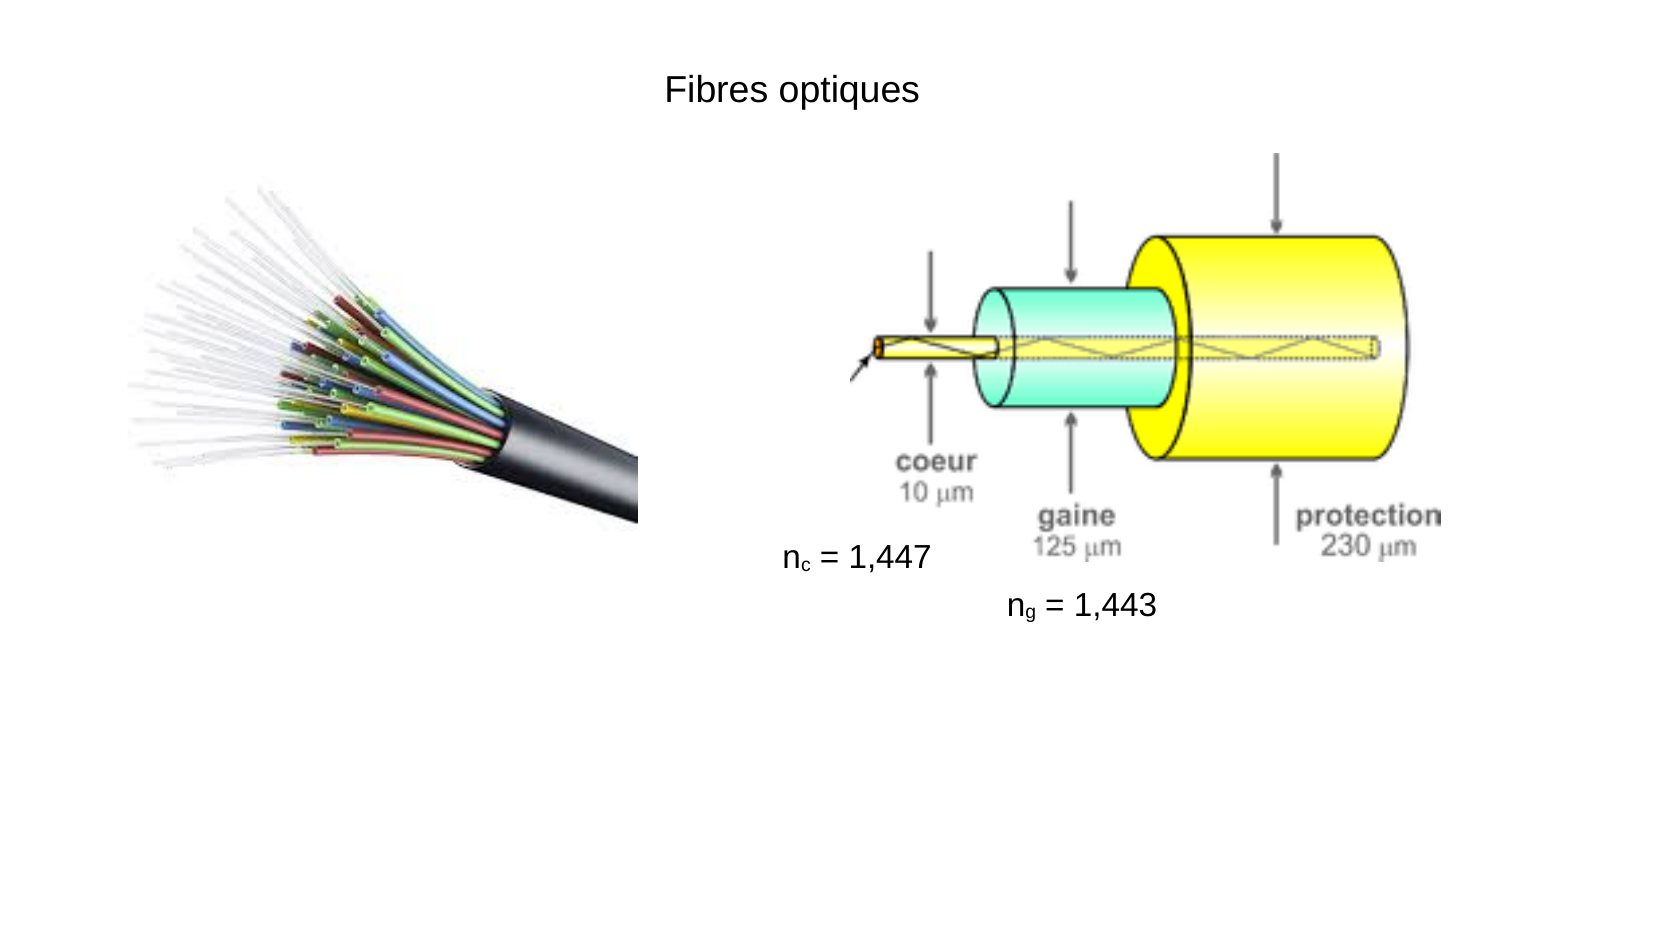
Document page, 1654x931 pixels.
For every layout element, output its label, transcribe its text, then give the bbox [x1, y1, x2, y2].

picture [850, 153, 1441, 562]
text_box nc = 1,447 [767, 531, 957, 595]
text_box ng = 1,443 [992, 578, 1182, 642]
picture [80, 175, 638, 544]
text_box Fibres optiques [649, 61, 945, 119]
